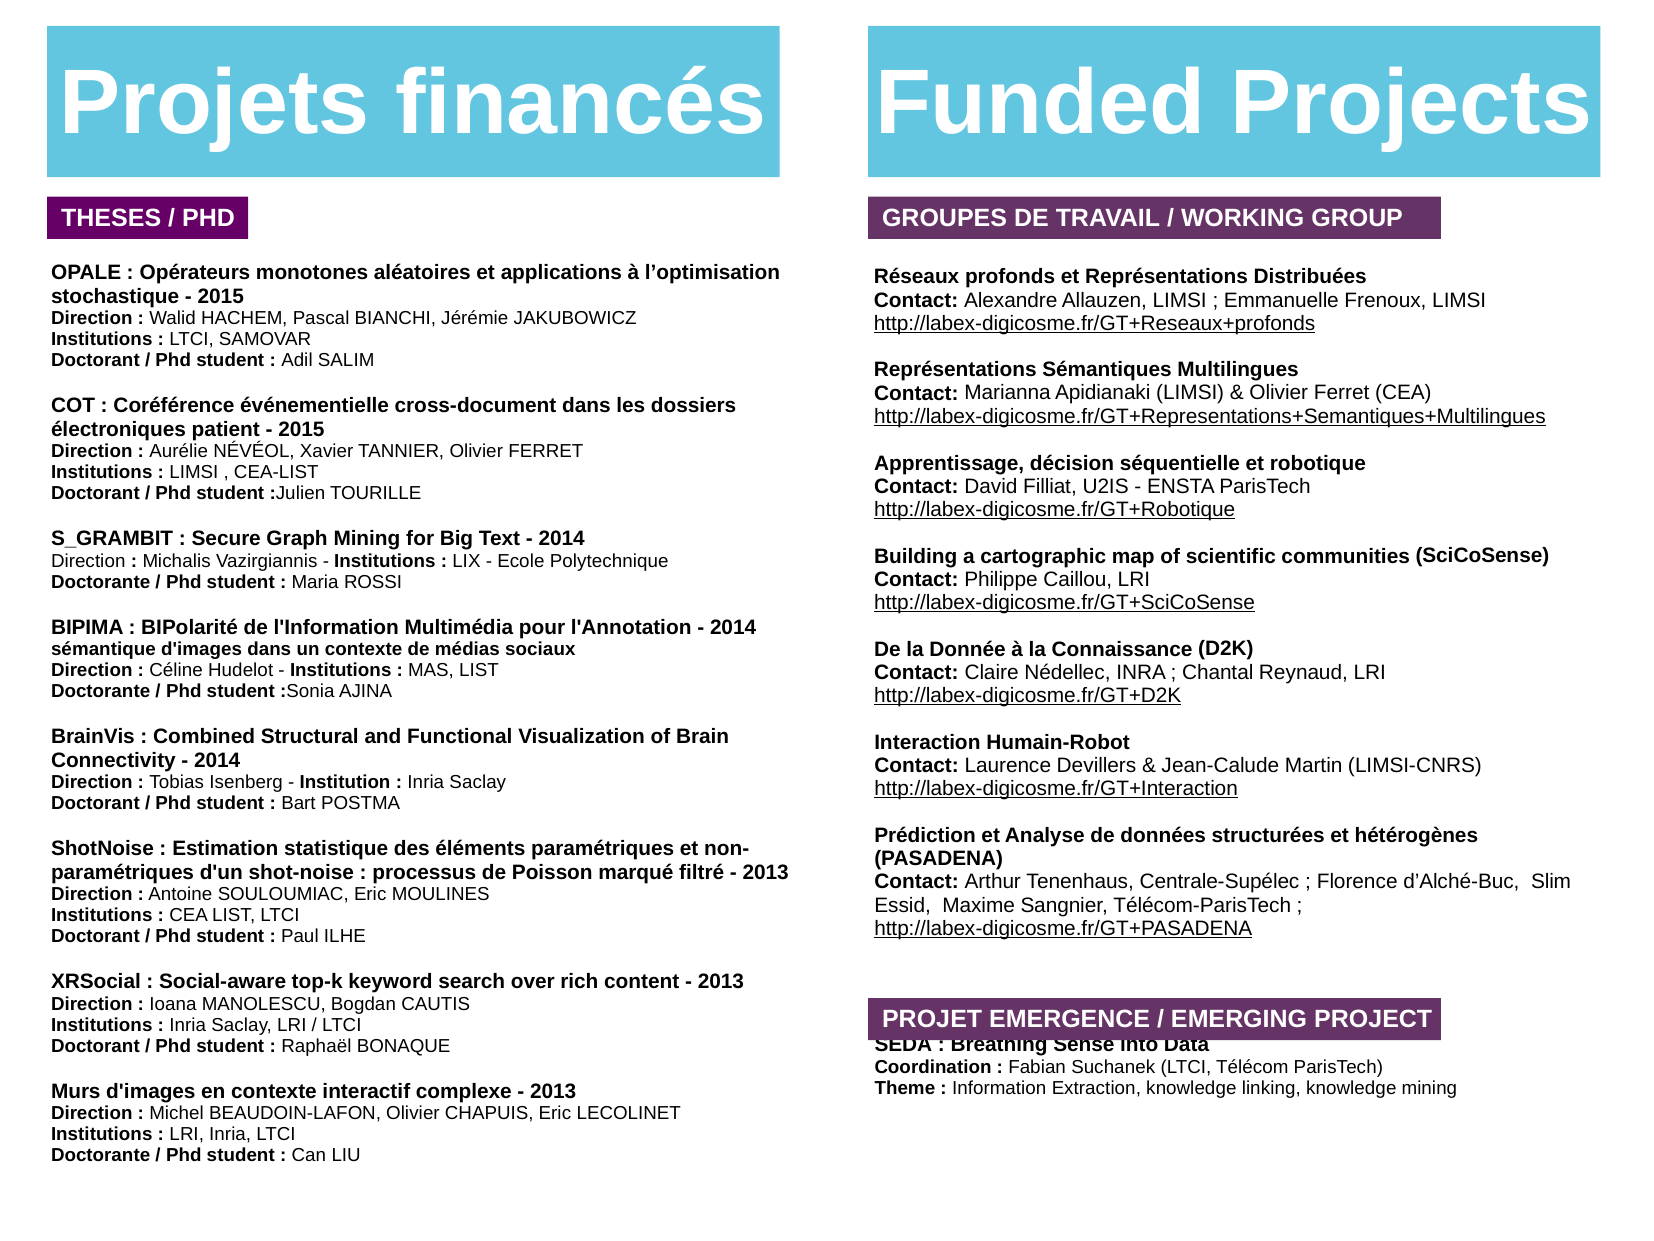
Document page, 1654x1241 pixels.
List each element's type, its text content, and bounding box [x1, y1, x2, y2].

text_box OPALE : Opérateurs monotones aléatoires et applications à l’optimisation stochastique - 2015 Direction : Walid HACHEM, Pascal BIANCHI, Jérémie JAKUBOWICZ Institutions : LTCI, SAMOVAR Doctorant / Phd student : Adil SALIM COT : Coréférence événementielle cross-document dans les dossiers électroniques patient - 2015 Direction : Aurélie NÉVÉOL, Xavier TANNIER, Olivier FERRET Institutions : LIMSI , CEA-LIST Doctorant / Phd student :Julien TOURILLE S_GRAMBIT : Secure Graph Mining for Big Text - 2014 Direction : Michalis Vazirgiannis - Institutions : LIX - Ecole Polytechnique Doctorante / Phd student : Maria ROSSI BIPIMA : BIPolarité de l'Information Multimédia pour l'Annotation - 2014 sémantique d'images dans un contexte de médias sociaux Direction : Céline Hudelot - Institutions : MAS, LIST Doctorante / Phd student :Sonia AJINA BrainVis : Combined Structural and Functional Visualization of Brain Connectivity - 2014 Direction : Tobias Isenberg - Institution : Inria Saclay Doctorant / Phd student : Bart POSTMA ShotNoise : Estimation statistique des éléments paramétriques et non-paramétriques d'un shot-noise : processus de Poisson marqué filtré - 2013 Direction : Antoine SOULOUMIAC, Eric MOULINES Institutions : CEA LIST, LTCI Doctorant / Phd student : Paul ILHE XRSocial : Social-aware top-k keyword search over rich content - 2013 Direction : Ioana MANOLESCU, Bogdan CAUTIS Institutions : Inria Saclay, LRI / LTCI Doctorant / Phd student : Raphaël BONAQUE Murs d'images en contexte interactif complexe - 2013 Direction : Michel BEAUDOIN-LAFON, Olivier CHAPUIS, Eric LECOLINET Institutions : LRI, Inria, LTCI Doctorante / Phd student : Can LIU [36, 208, 810, 1204]
title GROUPES DE TRAVAIL / WORKING GROUP [868, 196, 1441, 239]
title Funded Projects [868, 25, 1601, 178]
title THESES / PHD [47, 196, 249, 239]
title Projets financés [47, 25, 780, 178]
title PROJET EMERGENCE / EMERGING PROJECT [868, 998, 1441, 1041]
list Réseaux profonds et Représentations Distribuées Contact: Alexandre Allauzen, LIMSI ; Emmanuelle Frenoux, LIMSI http://labex-digicosme.fr/GT+Reseaux+profonds Représentations Sémantiques Multilingues Contact: Marianna Apidianaki (LIMSI) & Olivier Ferret (CEA) http://labex-digicosme.fr/GT+Representations+Semantiques+Multilingues Apprentissage, décision séquentielle et robotique Contact: David Filliat, U2IS - ENSTA ParisTech http://labex-digicosme.fr/GT+Robotique Building a cartographic map of scientific communities (SciCoSense) Contact: Philippe Caillou, LRI http://labex-digicosme.fr/GT+SciCoSense De la Donnée à la Connaissance (D2K) Contact: Claire Nédellec, INRA ; Chantal Reynaud, LRI http://labex-digicosme.fr/GT+D2K Interaction Humain-Robot Contact: Laurence Devillers & Jean-Calude Martin (LIMSI-CNRS) http://labex-digicosme.fr/GT+Interaction Prédiction et Analyse de données structurées et hétérogènes (PASADENA) Contact: Arthur Tenenhaus, Centrale-Supélec ; Florence d’Alché-Buc, Slim Essid, Maxime Sangnier, Télécom-ParisTech ; http://labex-digicosme.fr/GT+PASADENA SEDA : Breathing Sense into Data Coordination : Fabian Suchanek (LTCI, Télécom ParisTech) Theme : Information Extraction, knowledge linking, knowledge mining [873, 182, 1601, 963]
